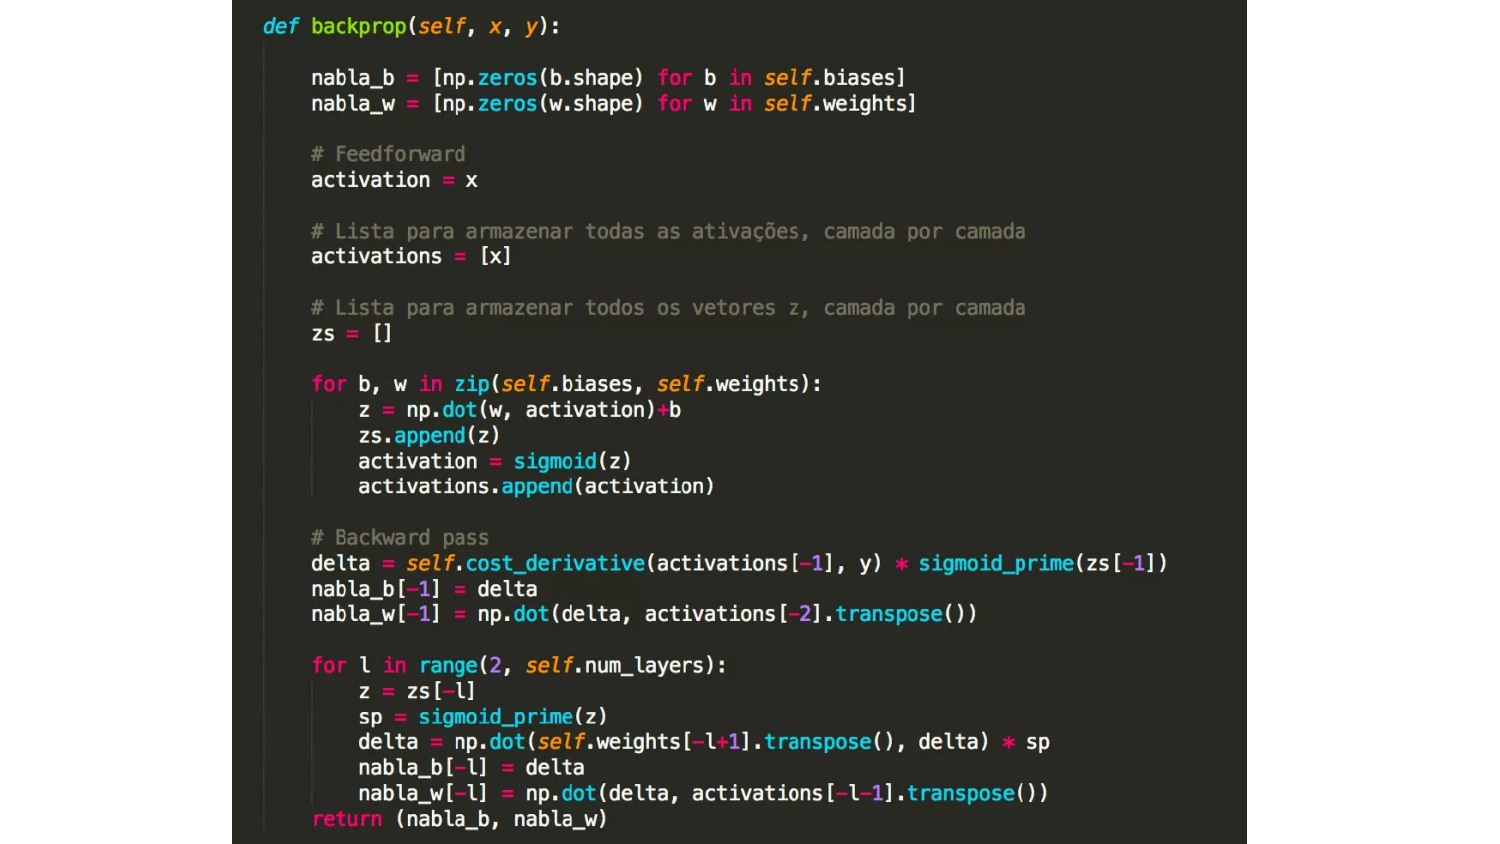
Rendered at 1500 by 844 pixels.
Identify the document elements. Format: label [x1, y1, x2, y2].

picture [232, 0, 1247, 844]
